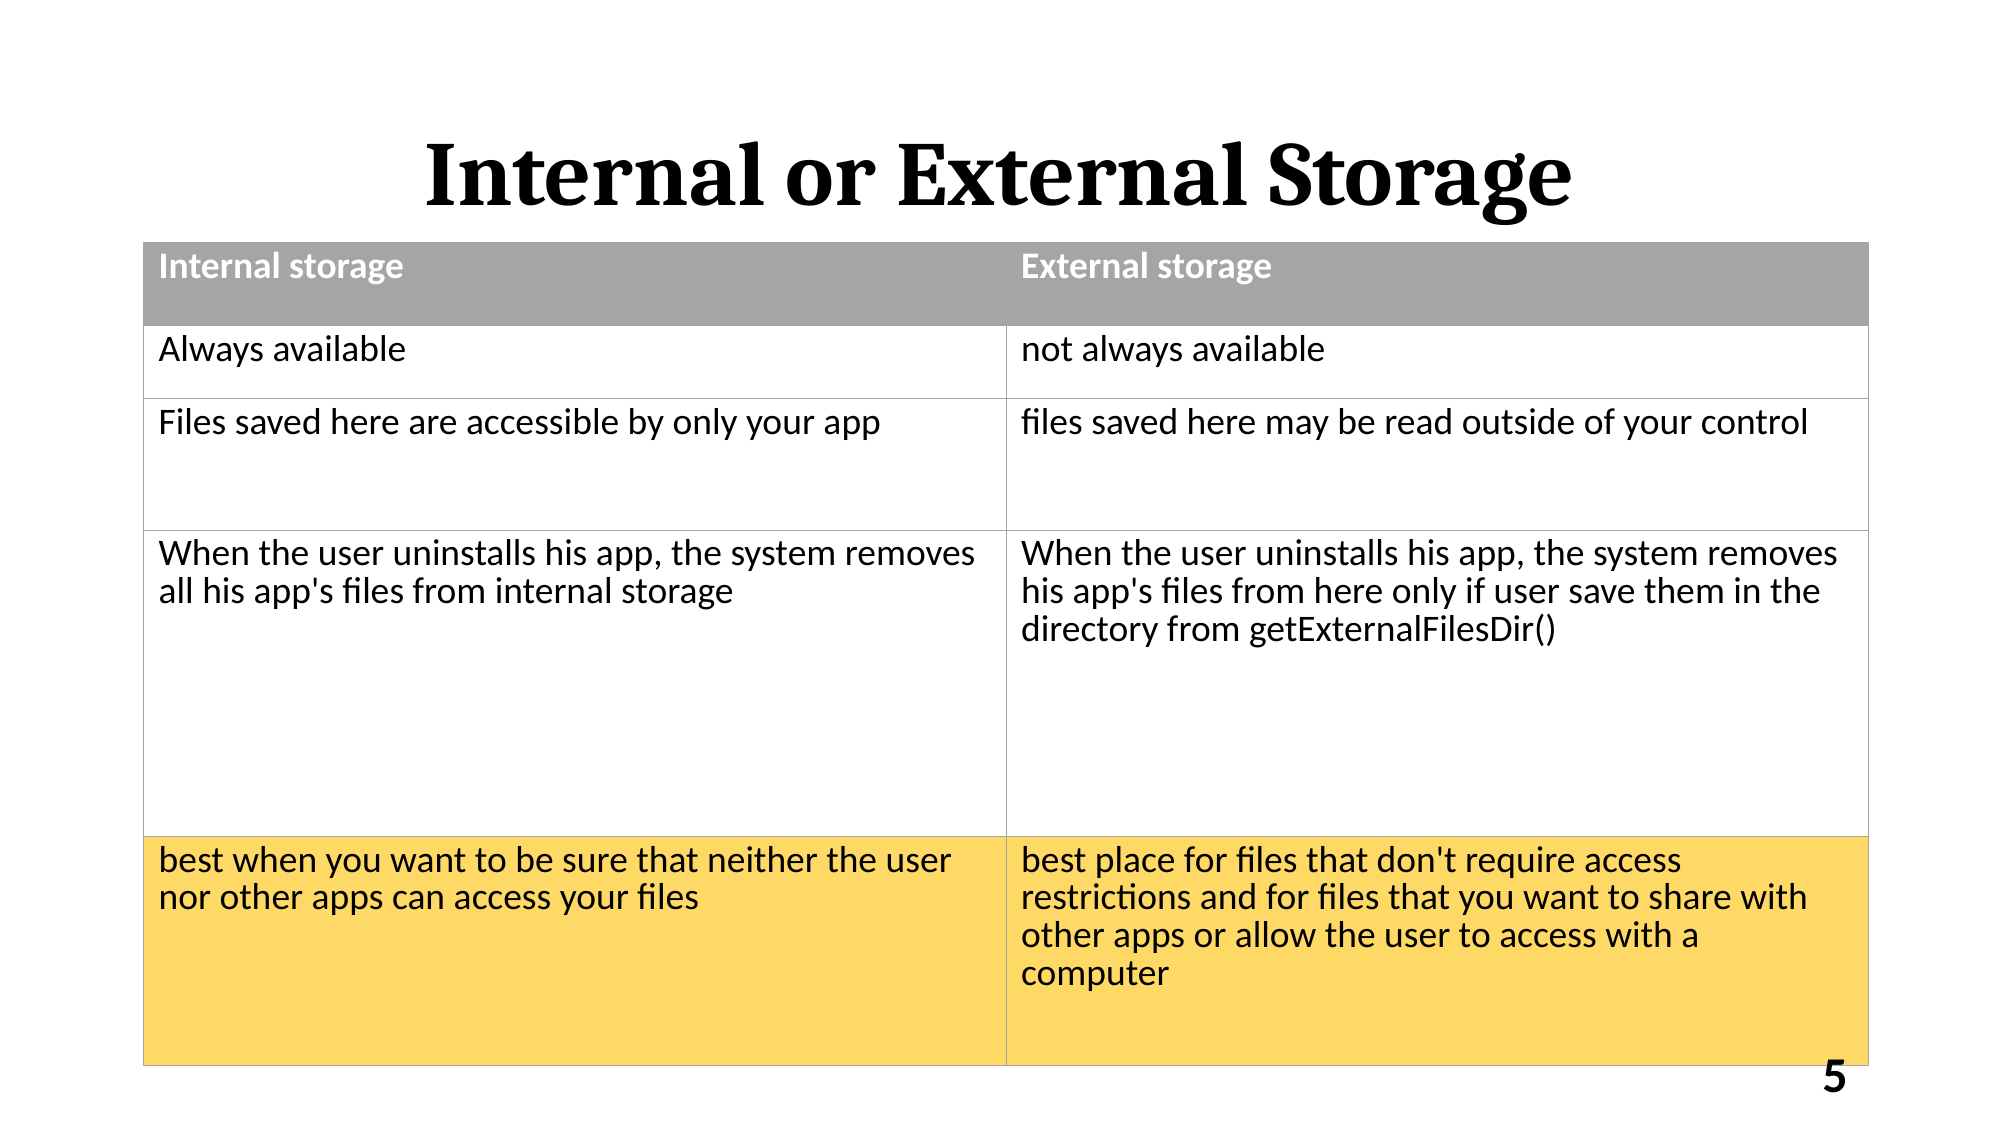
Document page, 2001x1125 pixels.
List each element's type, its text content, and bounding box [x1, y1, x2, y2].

table_cell When the user uninstalls his app, the system removes his app's files from here only if user save them in the directory from getExternalFilesDir() [1007, 531, 1868, 836]
table_cell Always available [144, 326, 1006, 398]
table_cell Files saved here are accessible by only your app [144, 399, 1006, 530]
table_cell not always available [1007, 326, 1868, 398]
title Internal or External Storage [137, 59, 1863, 278]
table_cell When the user uninstalls his app, the system removes all his app's files from internal storage [144, 531, 1006, 836]
table_cell best when you want to be sure that neither the user nor other apps can access your files [144, 837, 1006, 1065]
table_header External storage [1007, 243, 1868, 325]
table_cell files saved here may be read outside of your control [1007, 399, 1868, 530]
table_header Internal storage [144, 243, 1006, 325]
table_cell best place for files that don't require access restrictions and for files that you want to share with other apps or allow the user to access with a computer [1007, 837, 1868, 1065]
slide_number <number> [1412, 1042, 1863, 1103]
